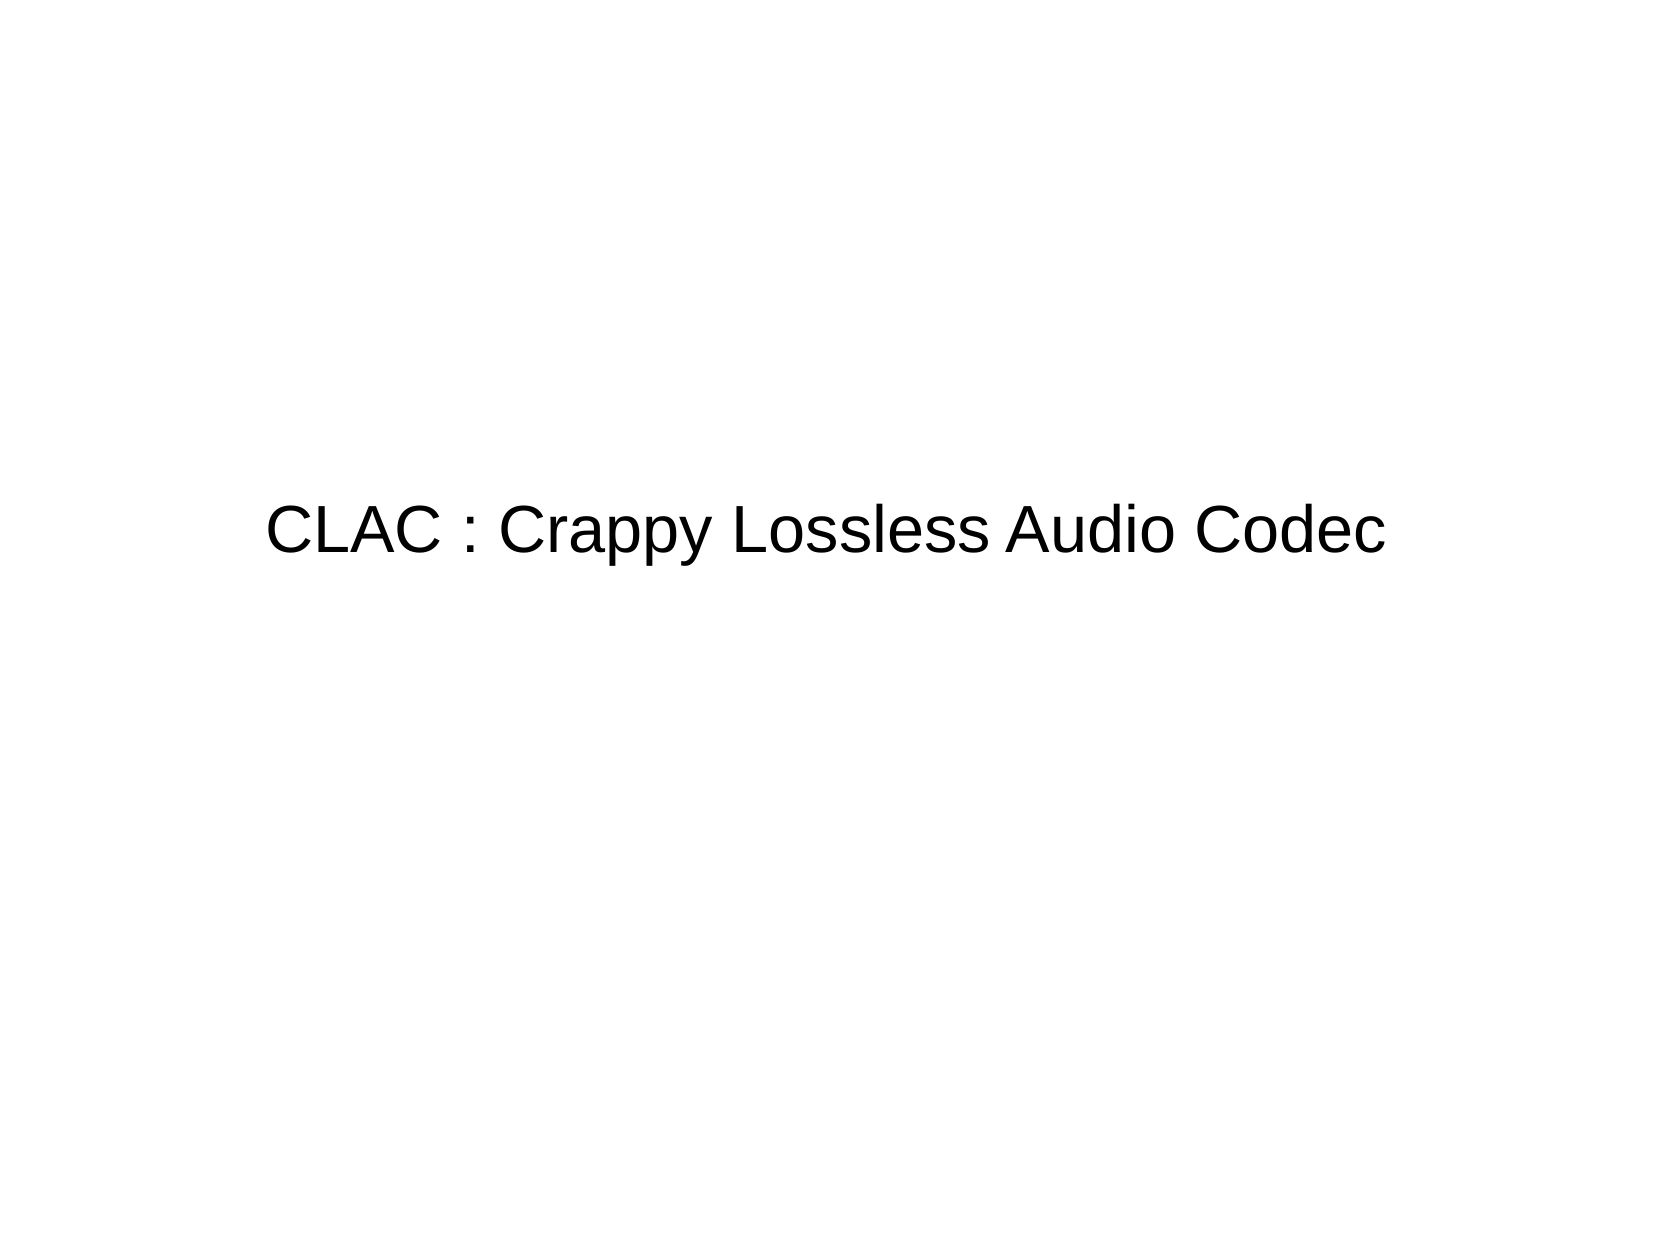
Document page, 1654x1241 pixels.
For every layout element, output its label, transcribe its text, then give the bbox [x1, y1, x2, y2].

subtitle CLAC : Crappy Lossless Audio Codec [82, 49, 1571, 1010]
